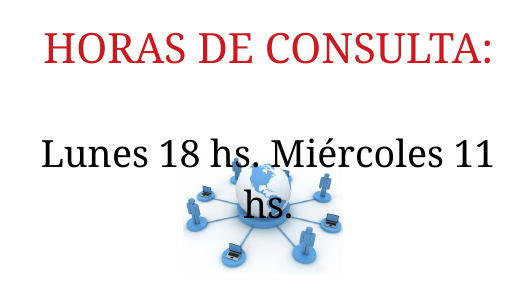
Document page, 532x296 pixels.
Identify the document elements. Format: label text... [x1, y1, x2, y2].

text_box HORAS DE CONSULTA: Lunes 18 hs. Miércoles 11 hs. [18, 11, 519, 249]
picture [183, 249, 343, 274]
